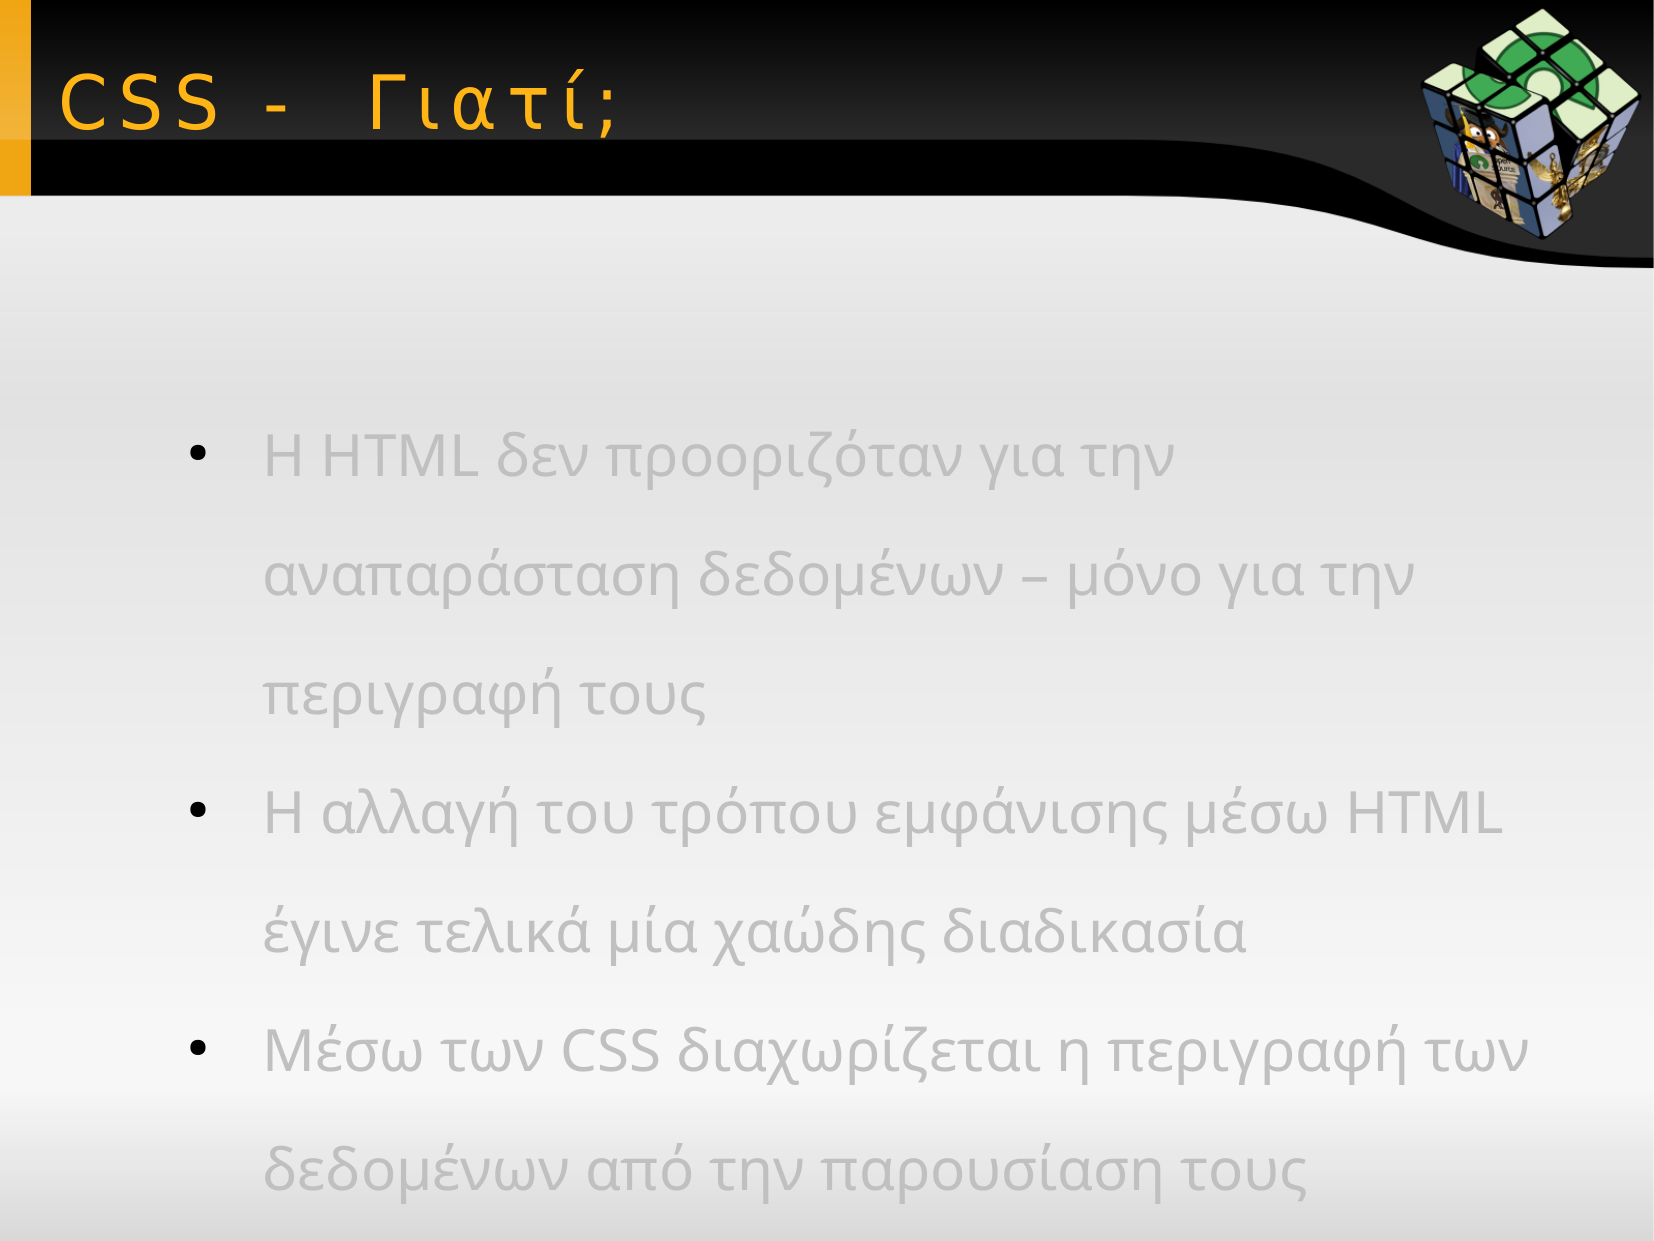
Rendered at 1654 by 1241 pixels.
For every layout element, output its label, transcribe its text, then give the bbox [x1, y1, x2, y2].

subtitle Η HTML δεν προοριζόταν για την αναπαράσταση δεδομένων – μόνο για την περιγραφή τους Η αλλαγή του τρόπου εμφάνισης μέσω HTML έγινε τελικά μία χαώδης διαδικασία Μέσω των CSS διαχωρίζεται η περιγραφή των δεδομένων από την παρουσίαση τους Κάνοντας μία αλλαγή σε ένα σημείο, μπορεί να αλλάξει αυτόματα η εμφάνιση πολλών σελίδων [187, 375, 1534, 1154]
title CSS - Γιατί; [59, 29, 1270, 178]
picture [0, 0, 1654, 1241]
